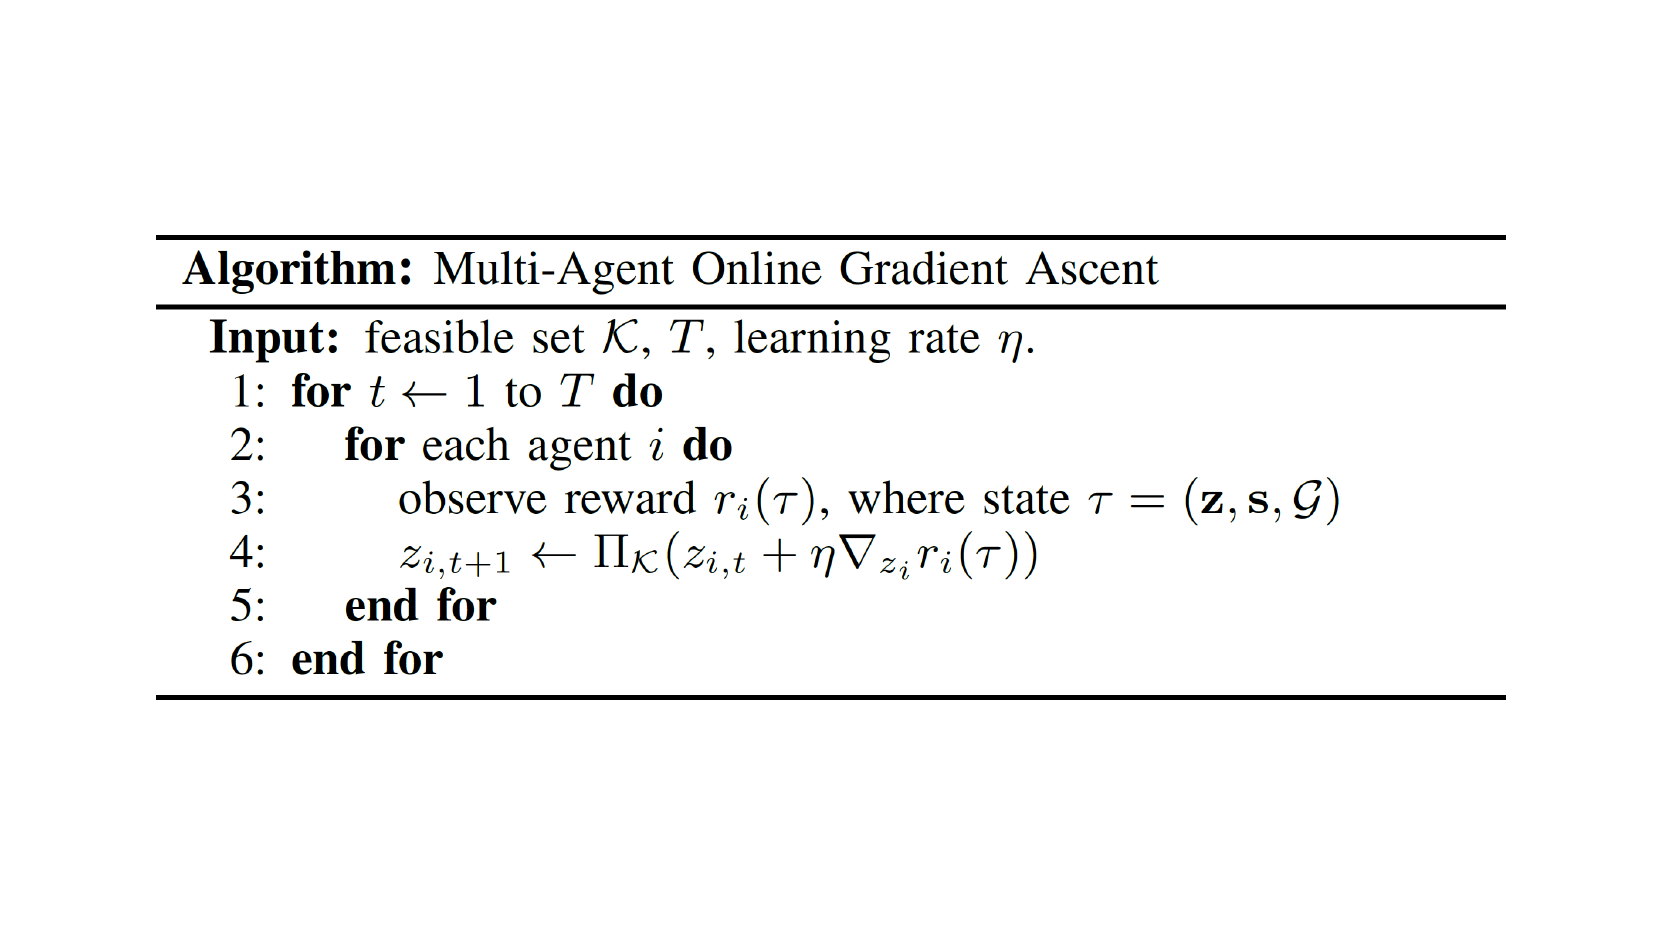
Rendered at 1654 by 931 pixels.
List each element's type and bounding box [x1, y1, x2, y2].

picture [156, 233, 1508, 702]
